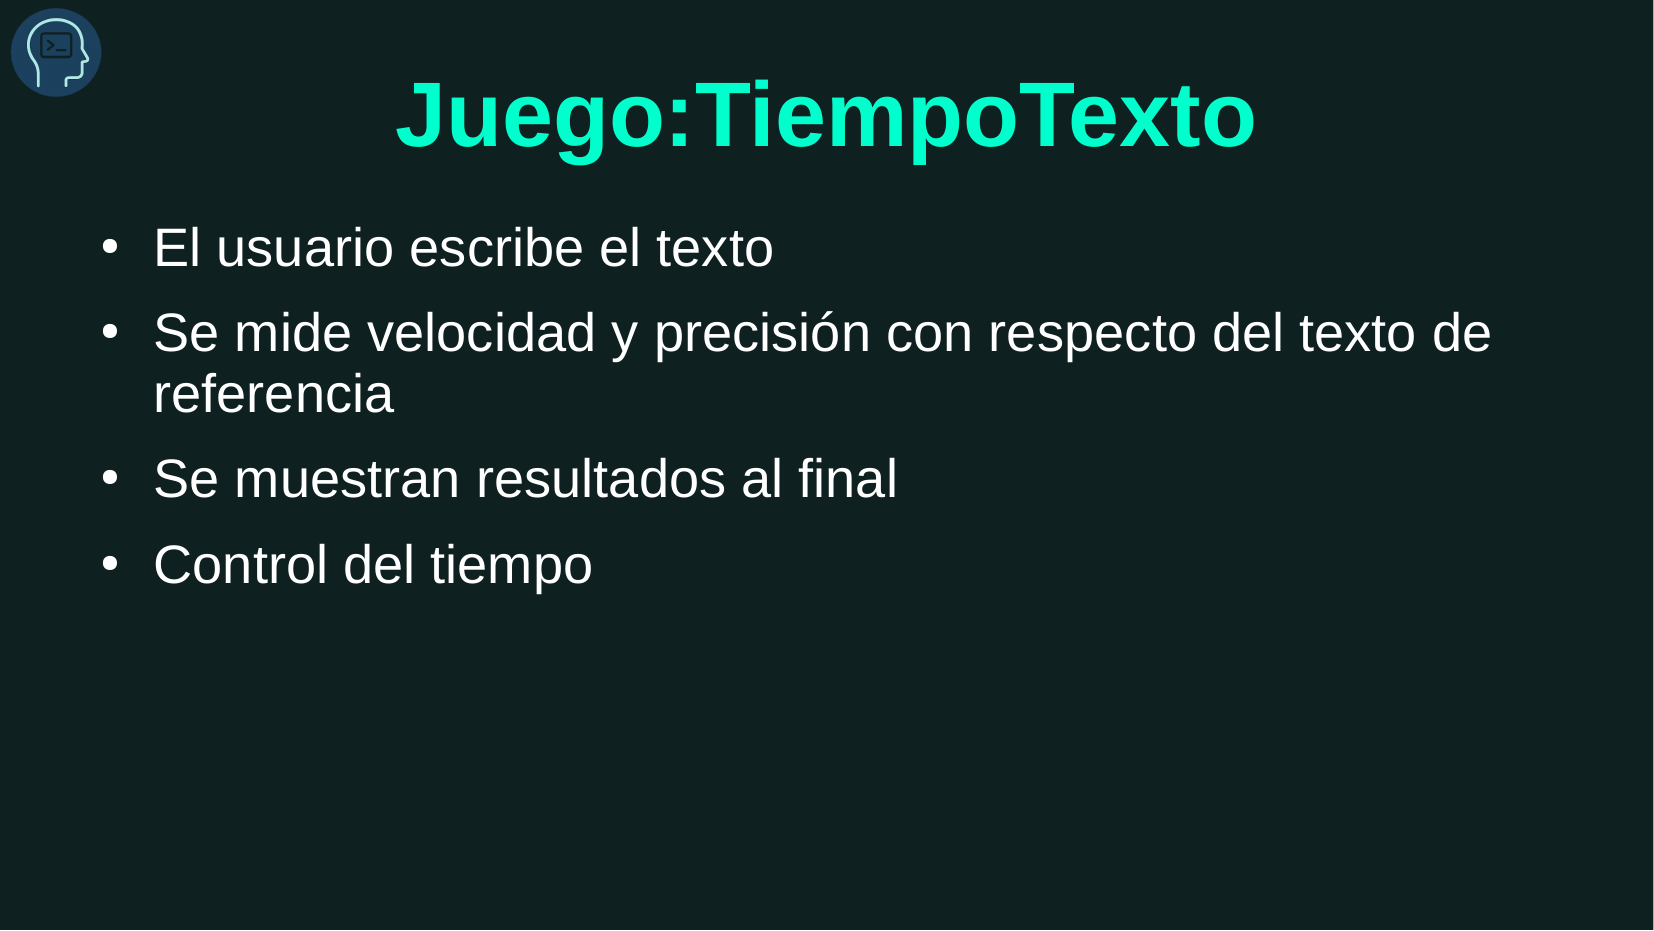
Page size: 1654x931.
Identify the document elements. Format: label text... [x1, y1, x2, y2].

list El usuario escribe el texto Se mide velocidad y precisión con respecto del texto de referencia Se muestran resultados al final Control del tiempo [82, 217, 1571, 758]
title Juego:TiempoTexto [82, 37, 1571, 193]
picture [0, 0, 130, 130]
